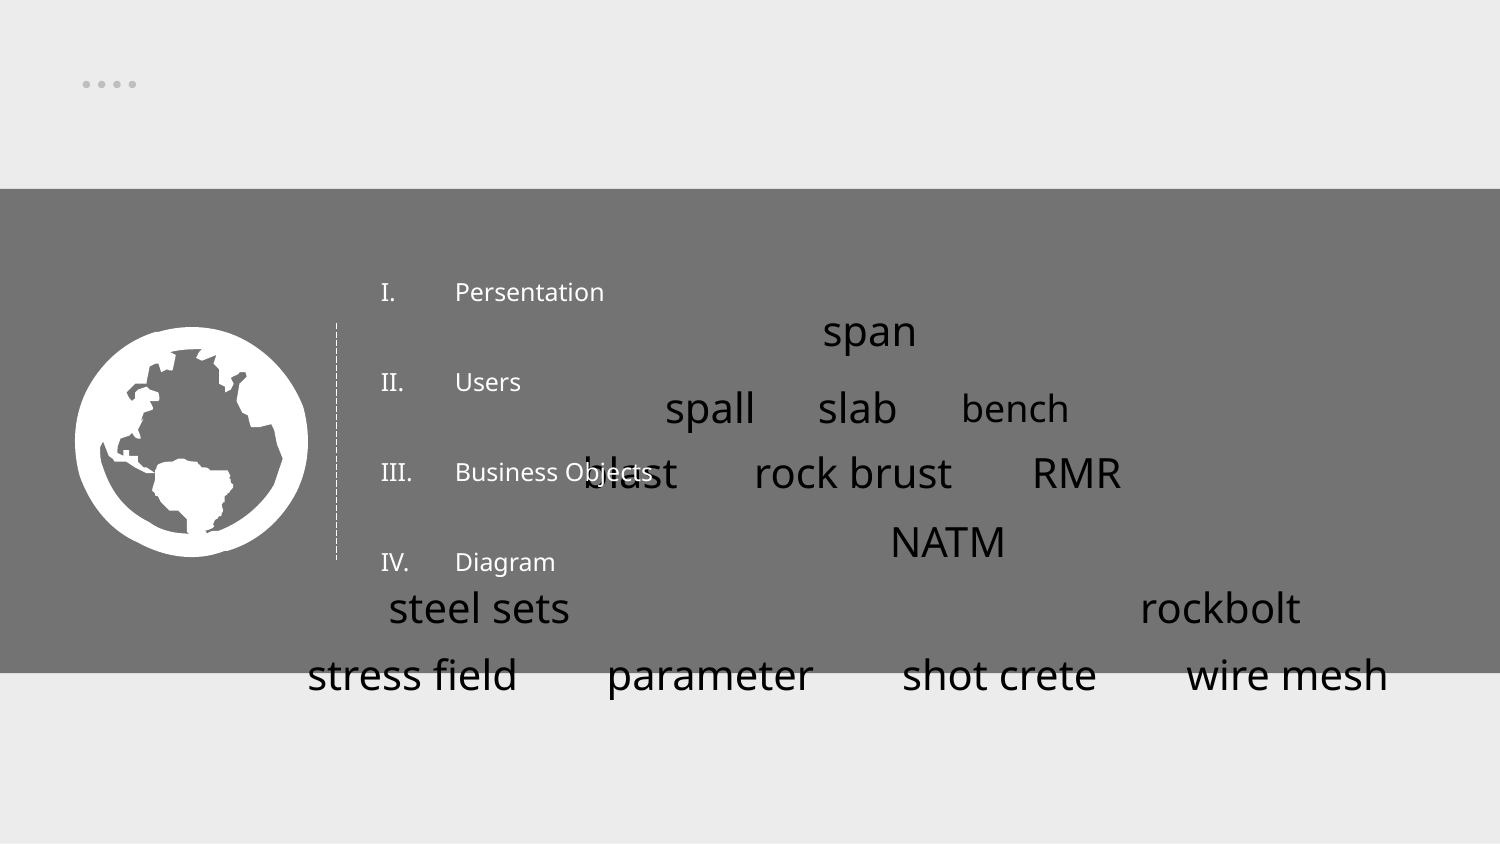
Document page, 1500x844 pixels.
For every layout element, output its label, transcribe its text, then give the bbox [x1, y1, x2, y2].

text_box stress field [292, 674, 534, 706]
text_box wire mesh [1171, 674, 1404, 706]
text_box I. Persentation II. Users III. Business Objects IV. Diagram [366, 224, 1382, 584]
text_box parameter [591, 674, 830, 706]
text_box shot crete [887, 674, 1113, 706]
text_box [0, 188, 1500, 674]
